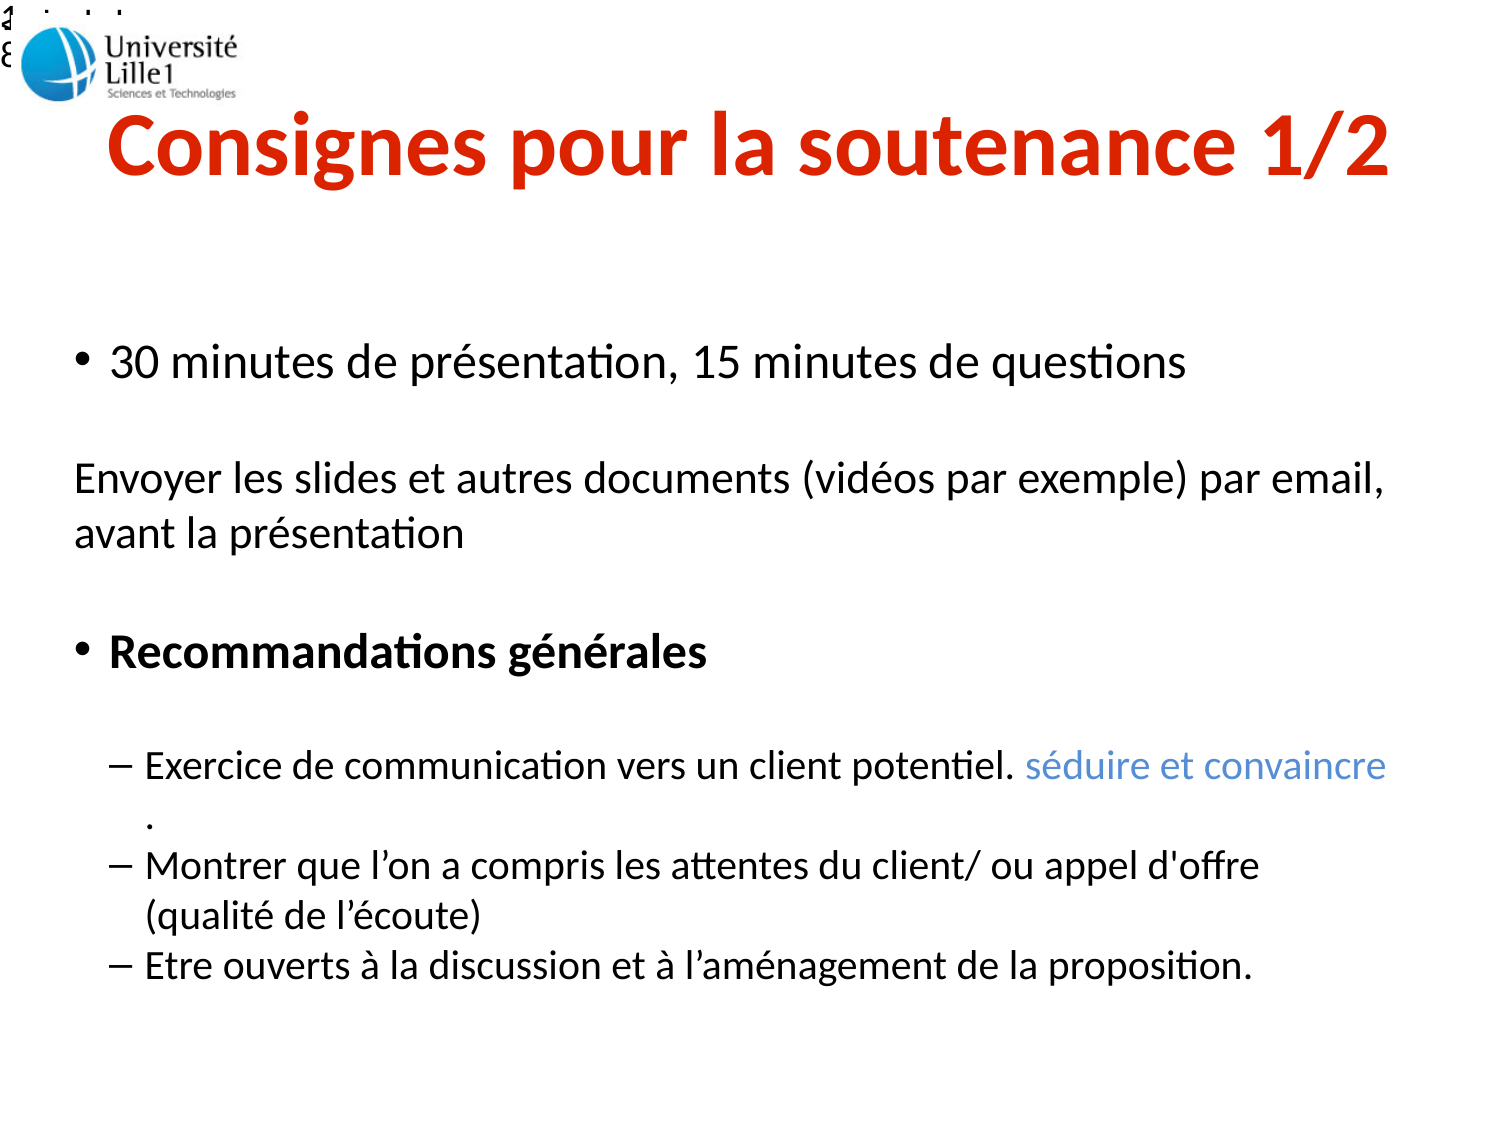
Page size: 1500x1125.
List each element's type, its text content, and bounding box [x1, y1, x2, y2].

picture [11, 15, 260, 107]
text_box 30 minutes de présentation, 15 minutes de questions Envoyer les slides et autres documents (vidéos par exemple) par email, avant la présentation Recommandations générales Exercice de communication vers un client potentiel. séduire et convaincre . Montrer que l’on a compris les attentes du client/ ou appel d'offre (qualité de l’écoute) Etre ouverts à la discussion et à l’aménagement de la proposition. [58, 320, 1409, 1063]
text_box Consignes pour la soutenance 1/2 [74, 45, 1425, 233]
